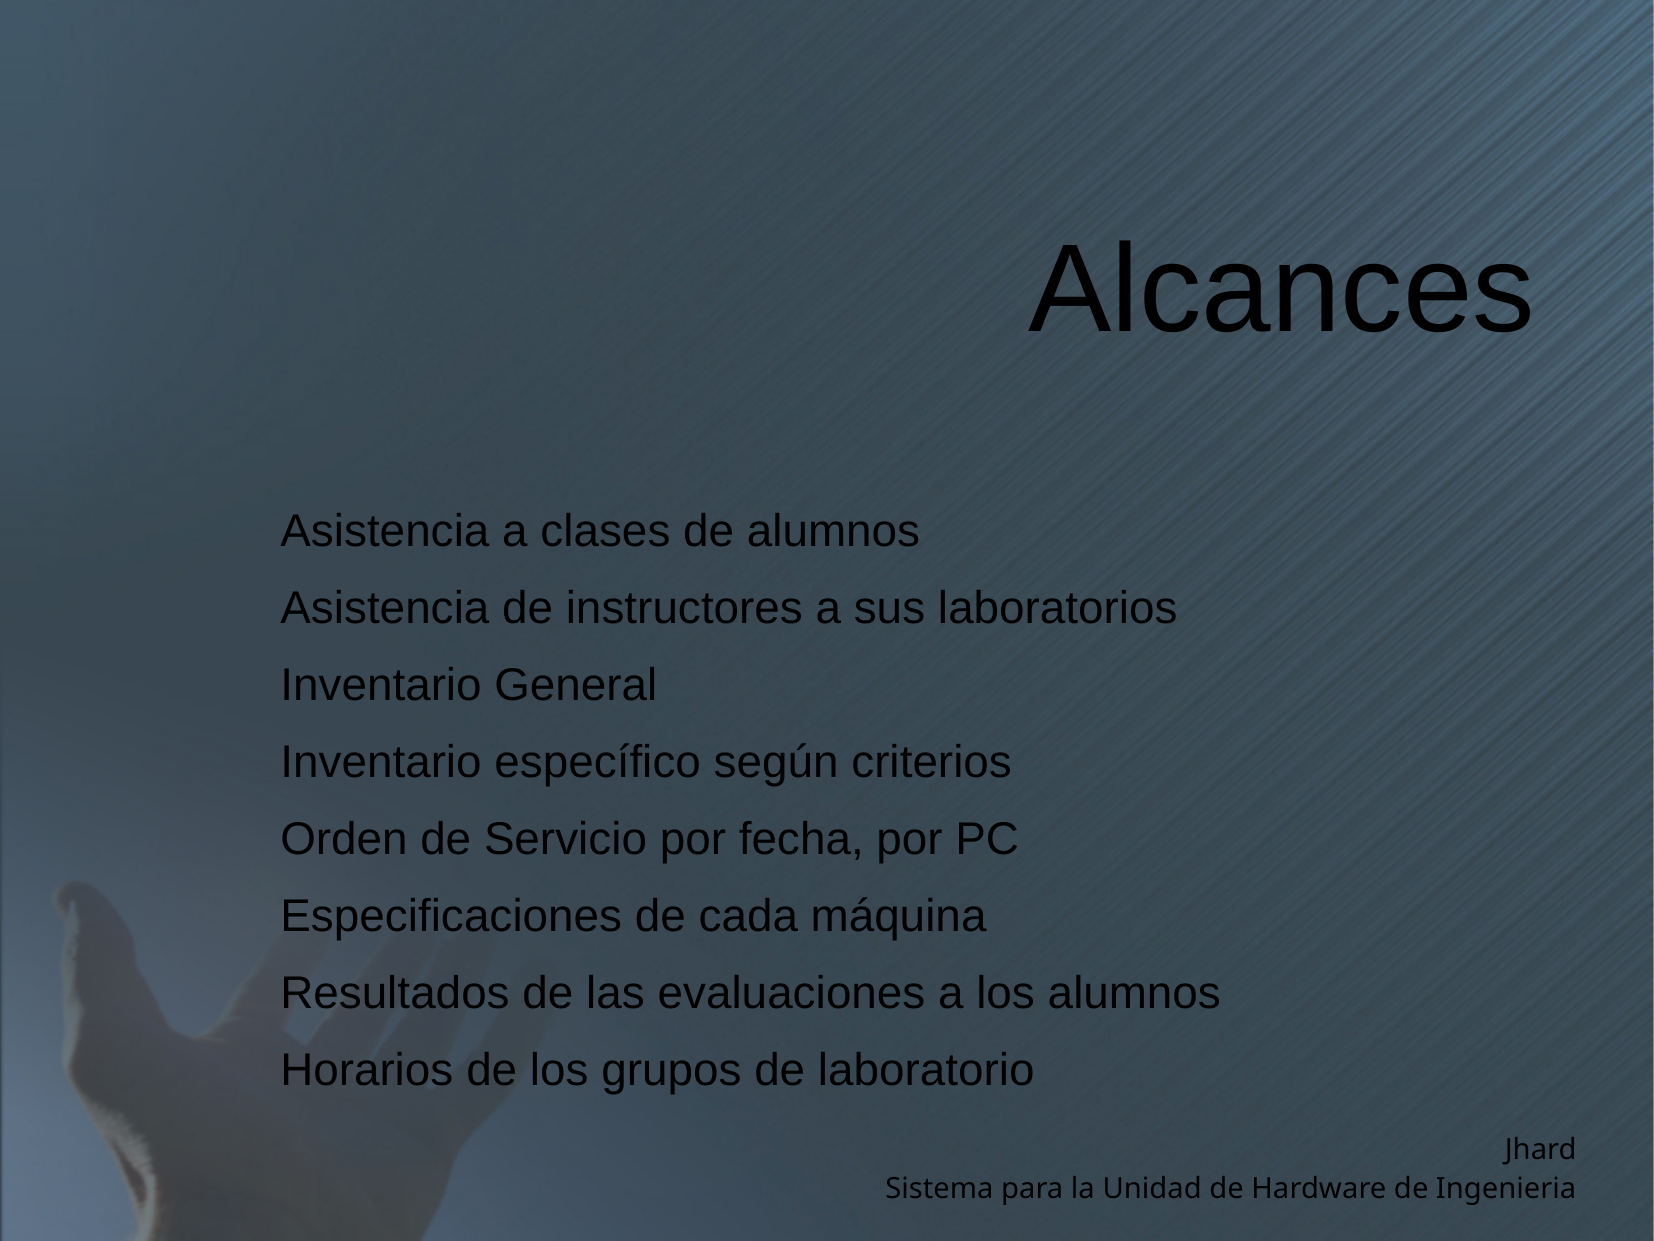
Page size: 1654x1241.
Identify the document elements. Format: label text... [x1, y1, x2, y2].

picture [0, 0, 1654, 1241]
title Alcances [584, 191, 1536, 384]
text_box Asistencia a clases de alumnos Asistencia de instructores a sus laboratorios Inventario General Inventario específico según criterios Orden de Servicio por fecha, por PC Especificaciones de cada máquina Resultados de las evaluaciones a los alumnos Horarios de los grupos de laboratorio [265, 472, 1565, 1093]
